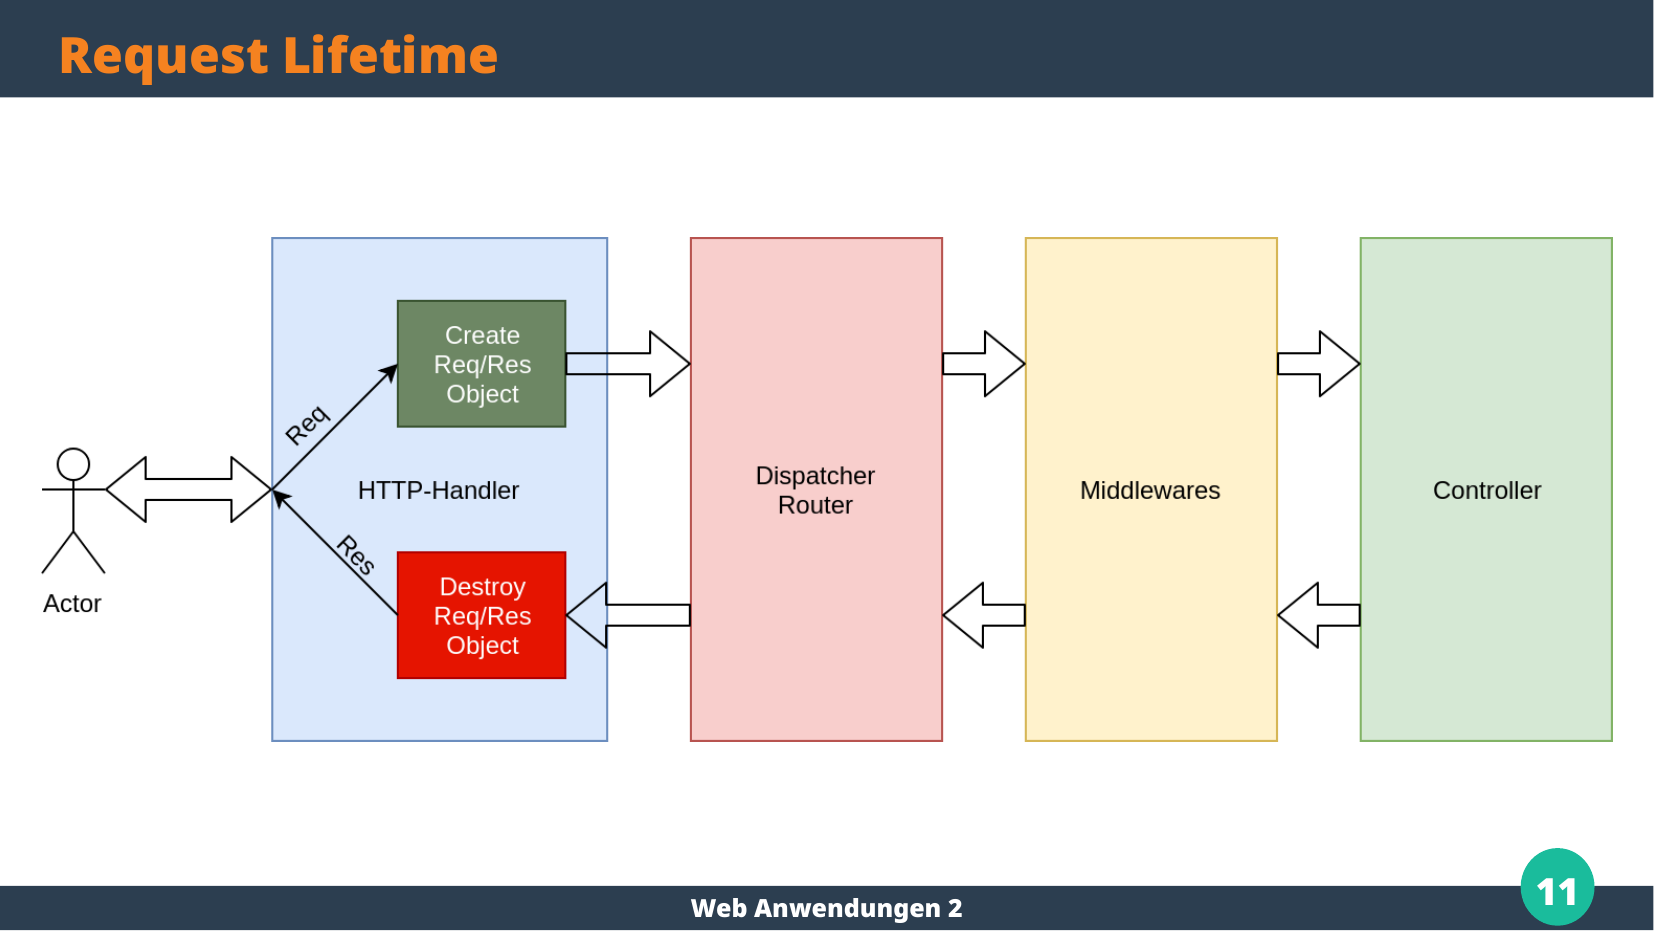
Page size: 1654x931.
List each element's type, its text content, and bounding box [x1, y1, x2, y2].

picture [41, 237, 1613, 742]
title Request Lifetime [59, 8, 1595, 89]
